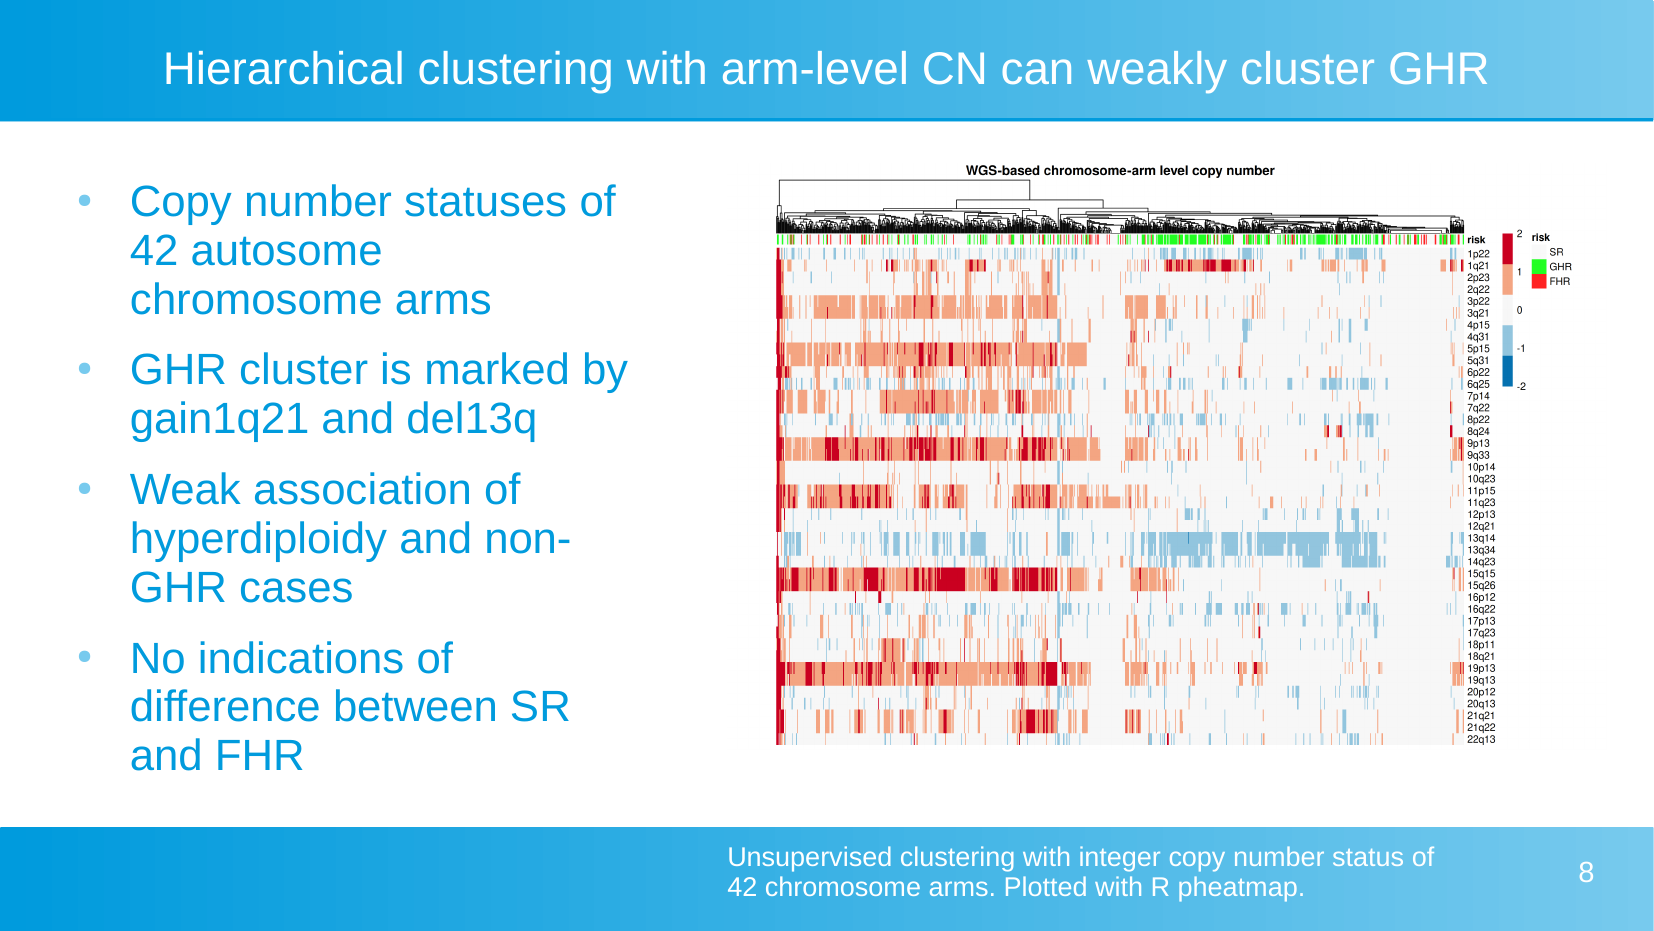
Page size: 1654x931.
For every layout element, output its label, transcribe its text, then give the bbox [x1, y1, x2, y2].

list Copy number statuses of 42 autosome chromosome arms GHR cluster is marked by gain1q21 and del13q Weak association of hyperdiploidy and non-GHR cases No indications of difference between SR and FHR [59, 177, 638, 768]
title Hierarchical clustering with arm-level CN can weakly cluster GHR [59, 26, 1595, 111]
text_box Unsupervised clustering with integer copy number status of 42 chromosome arms. Plotted with R pheatmap. [712, 834, 1463, 910]
picture [727, 163, 1607, 751]
